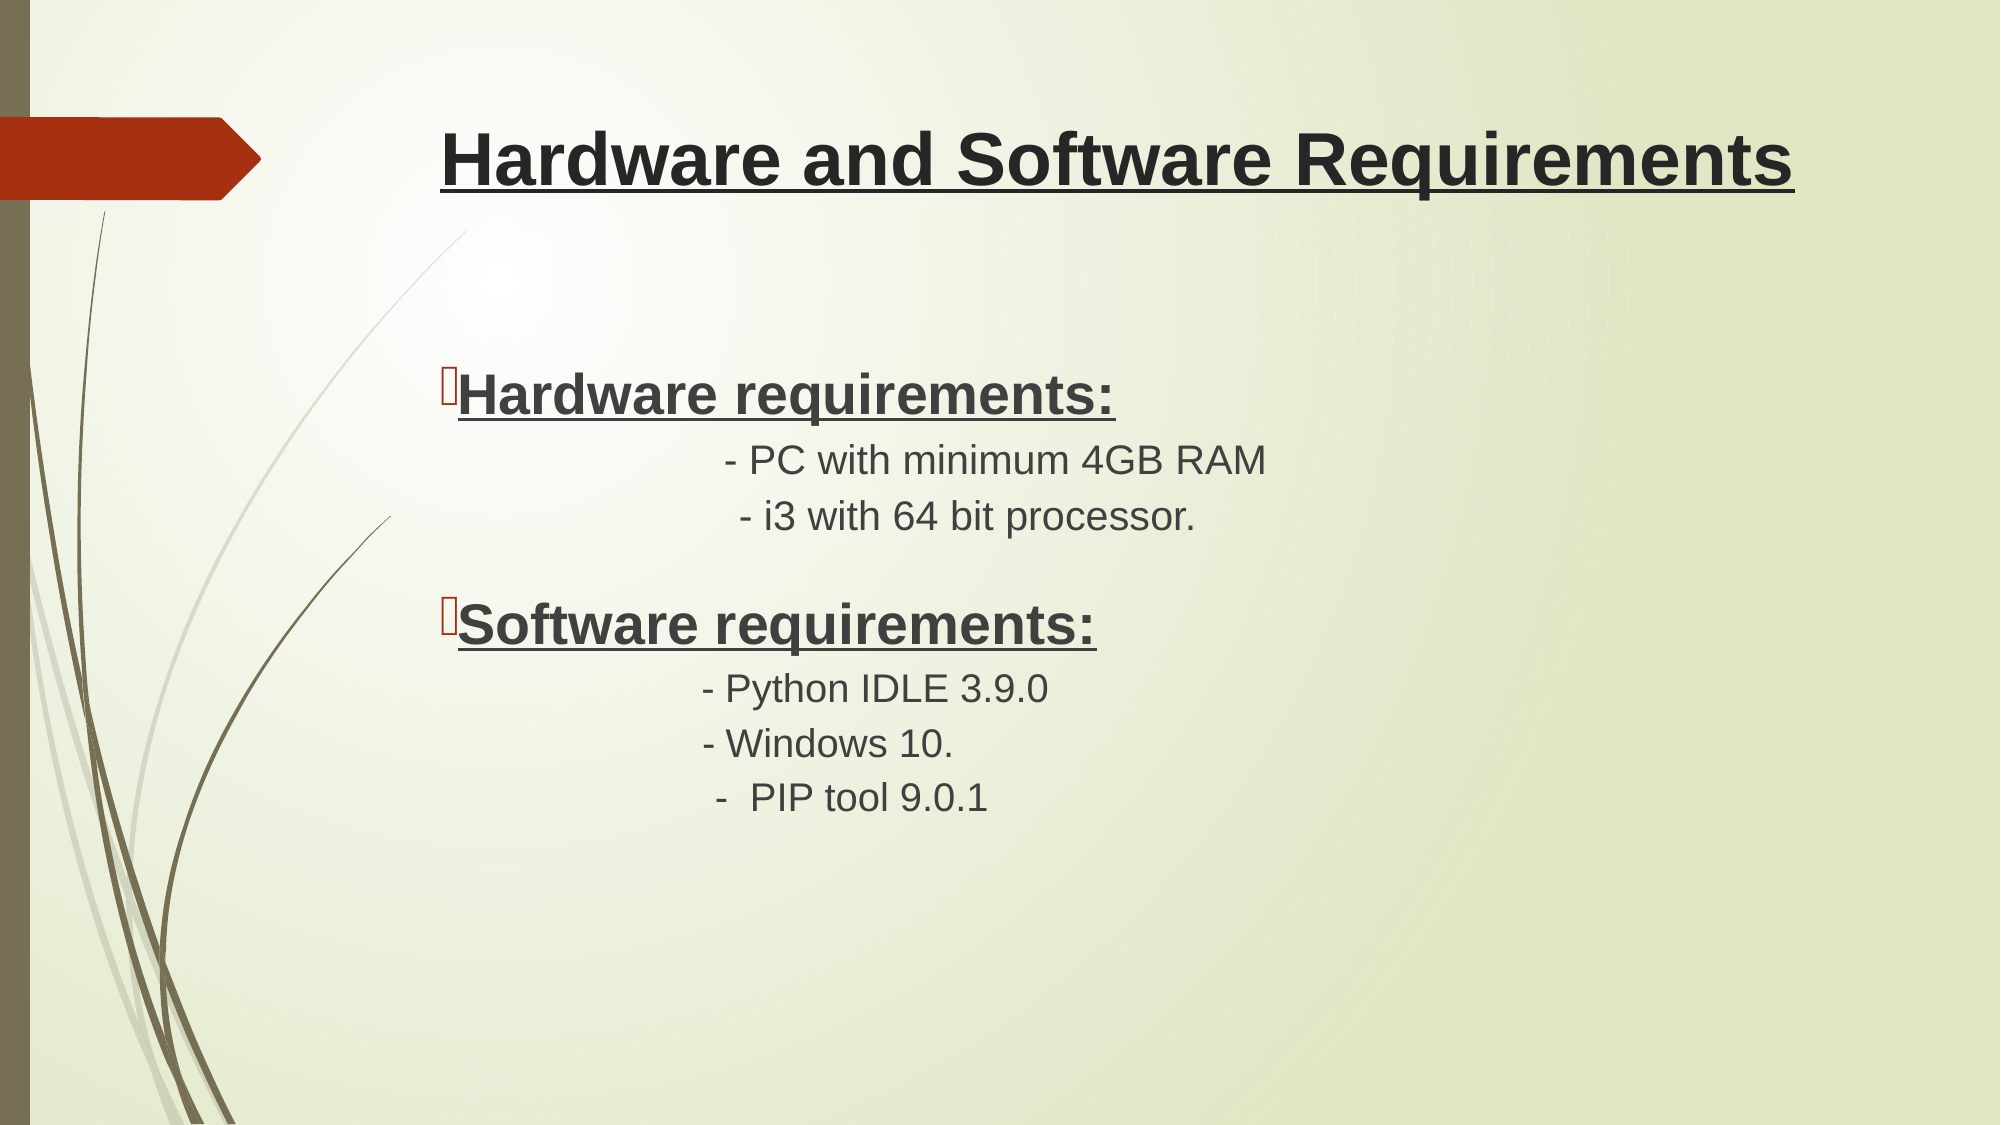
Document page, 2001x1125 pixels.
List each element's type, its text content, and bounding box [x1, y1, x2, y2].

title Hardware and Software Requirements [425, 102, 1888, 313]
list Hardware requirements: - PC with minimum 4GB RAM - i3 with 64 bit processor. Software requirements: - Python IDLE 3.9.0 - Windows 10. - PIP tool 9.0.1 [424, 350, 1888, 970]
